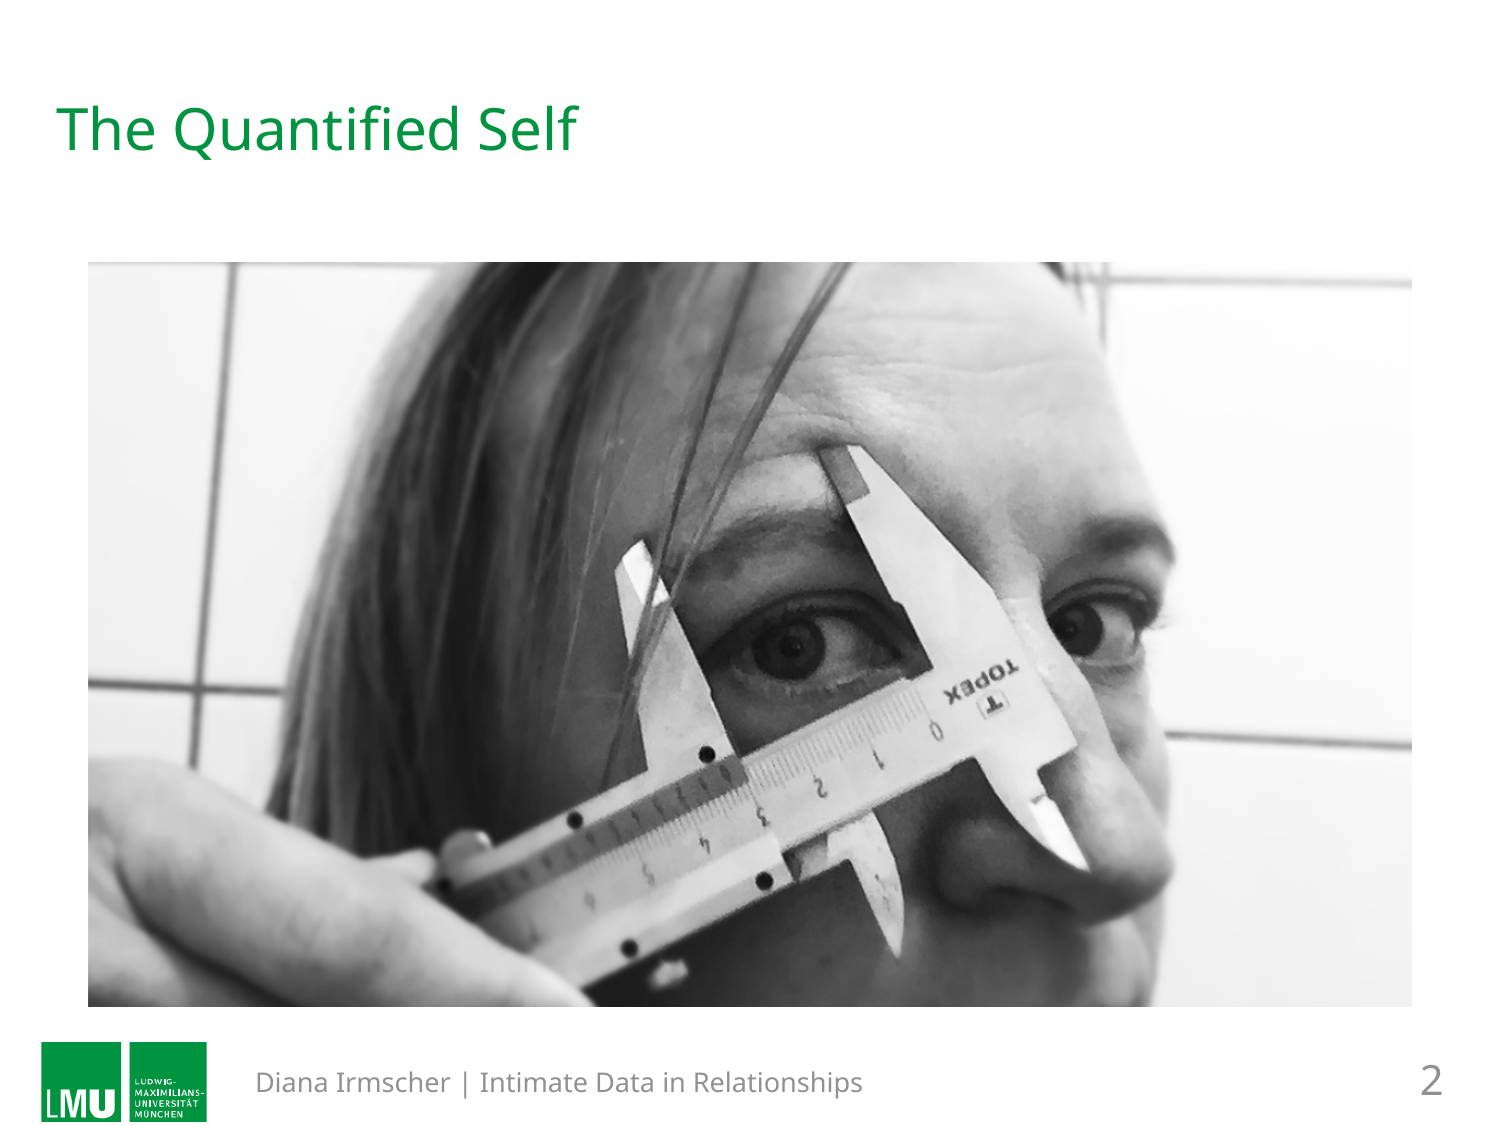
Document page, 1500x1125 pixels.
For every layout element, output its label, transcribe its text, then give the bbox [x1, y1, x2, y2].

picture [87, 262, 1412, 1007]
footer Diana Irmscher | Intimate Data in Relationships [240, 1046, 963, 1117]
title The Quantified Self [41, 37, 1459, 217]
slide_number <Foliennummer> [1014, 1046, 1459, 1117]
